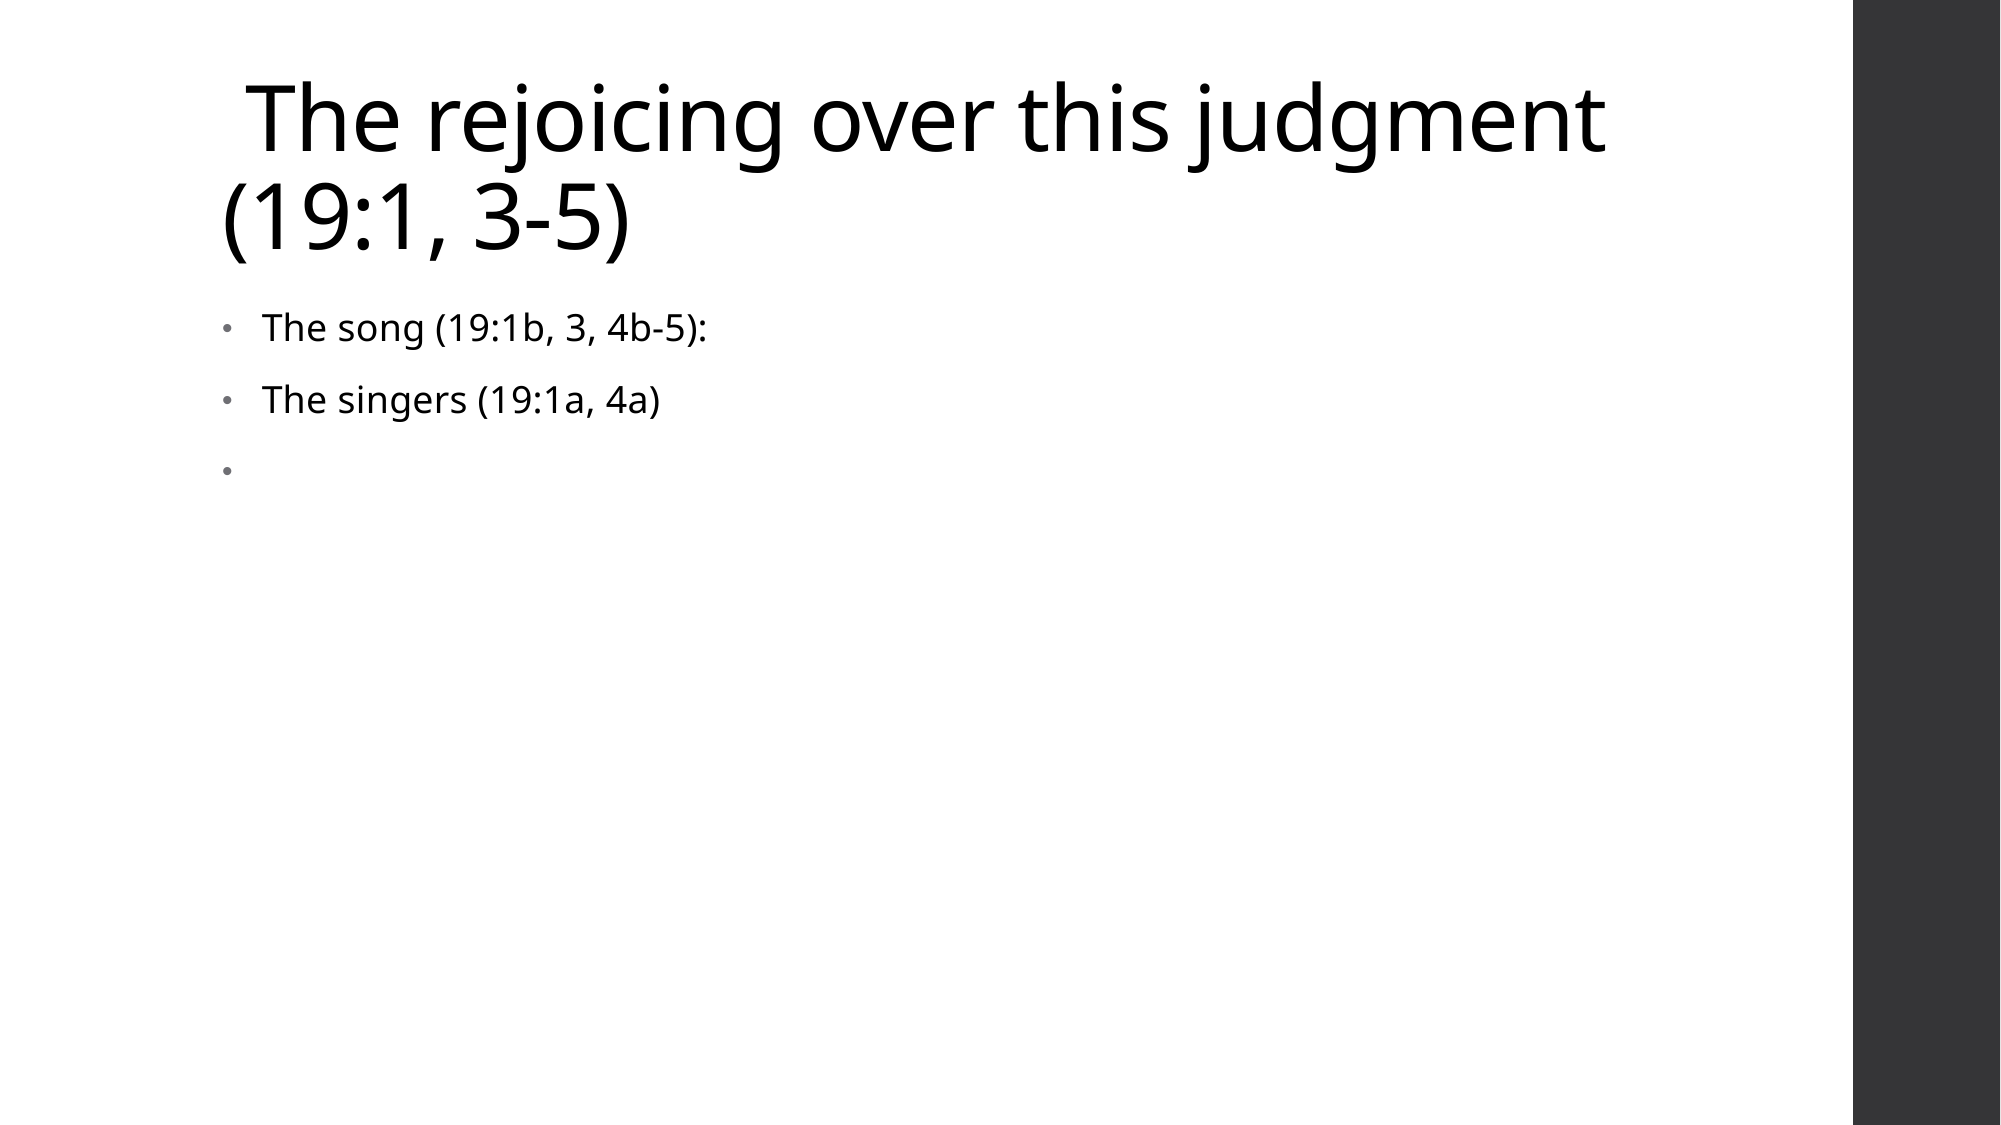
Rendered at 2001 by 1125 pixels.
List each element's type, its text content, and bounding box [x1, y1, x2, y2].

title The rejoicing over this judgment (19:1, 3-5) [206, 60, 1797, 278]
list The song (19:1b, 3, 4b-5): The singers (19:1a, 4a) [206, 299, 1617, 1014]
